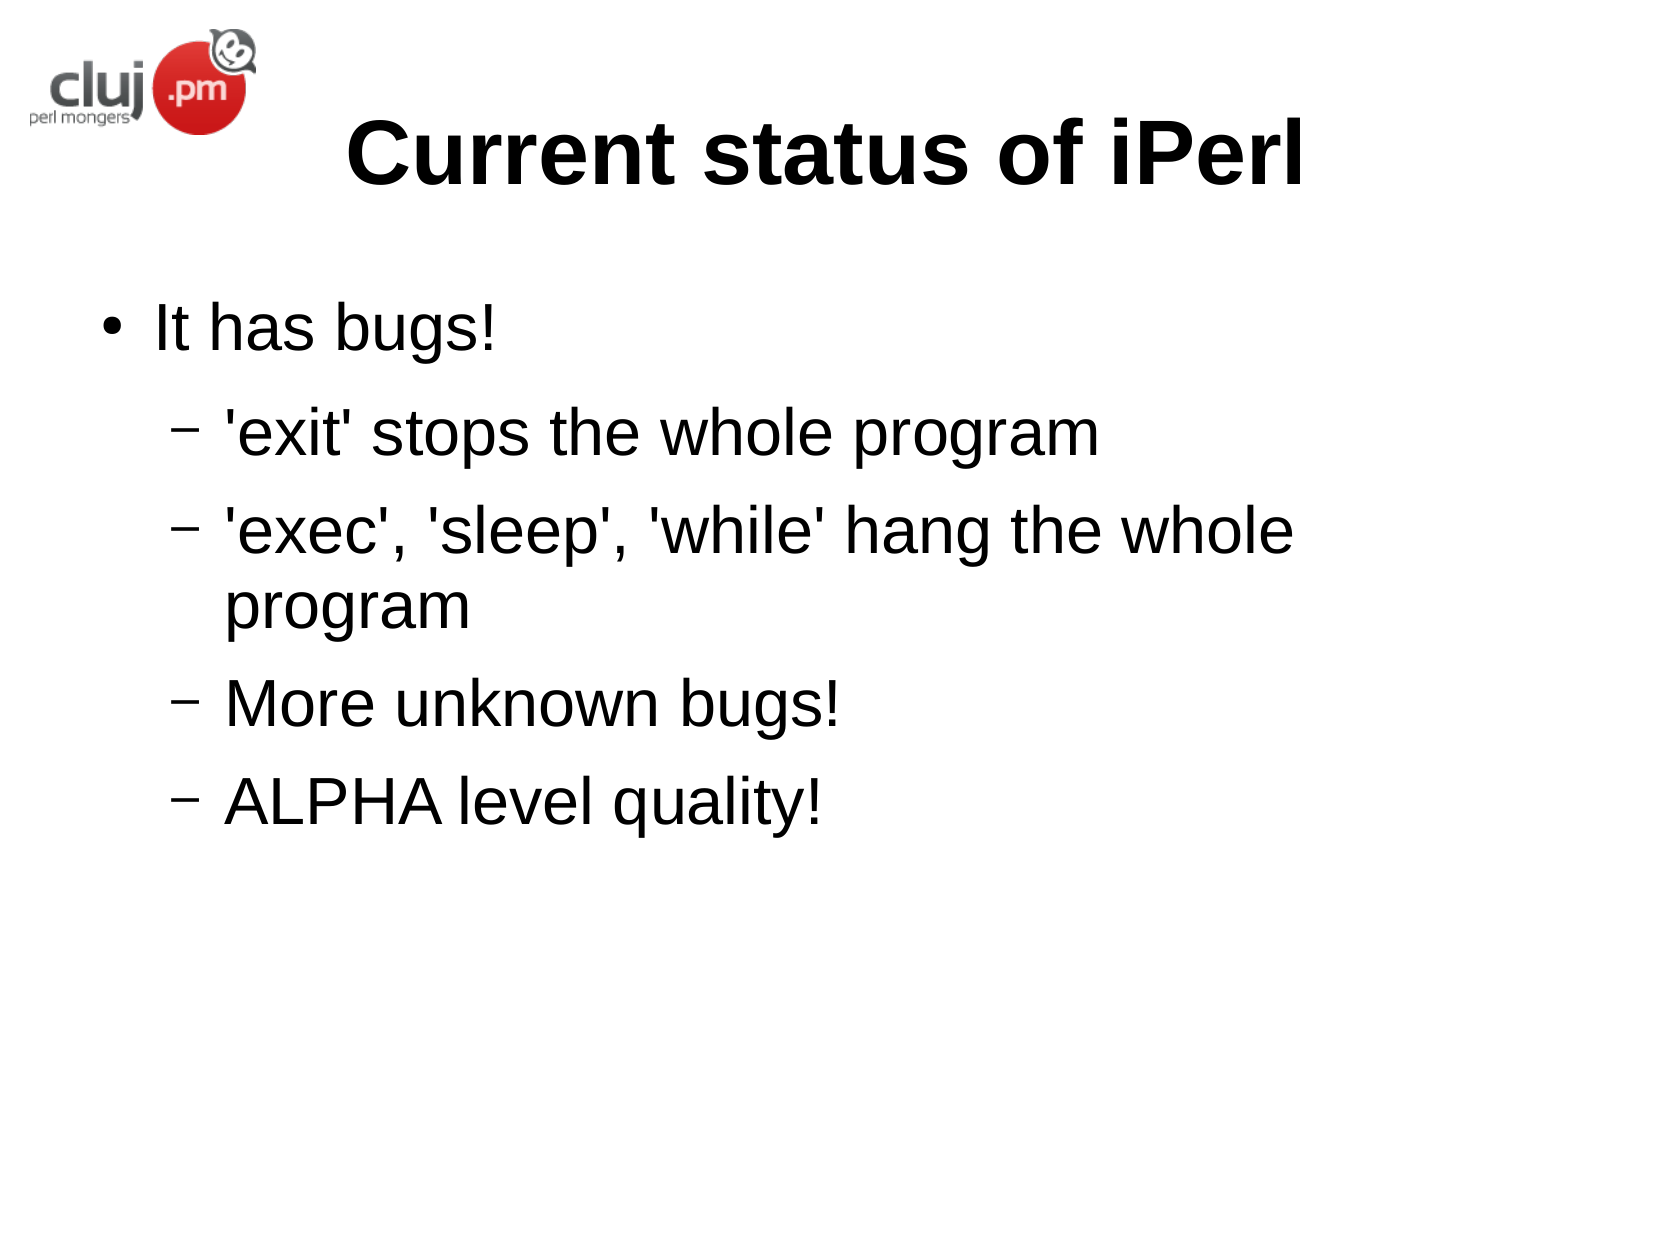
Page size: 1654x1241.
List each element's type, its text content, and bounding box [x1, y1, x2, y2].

picture [30, 29, 256, 135]
list It has bugs! 'exit' stops the whole program 'exec', 'sleep', 'while' hang the whole program More unknown bugs! ALPHA level quality! [82, 290, 1538, 1171]
title Current status of iPerl [82, 49, 1571, 257]
